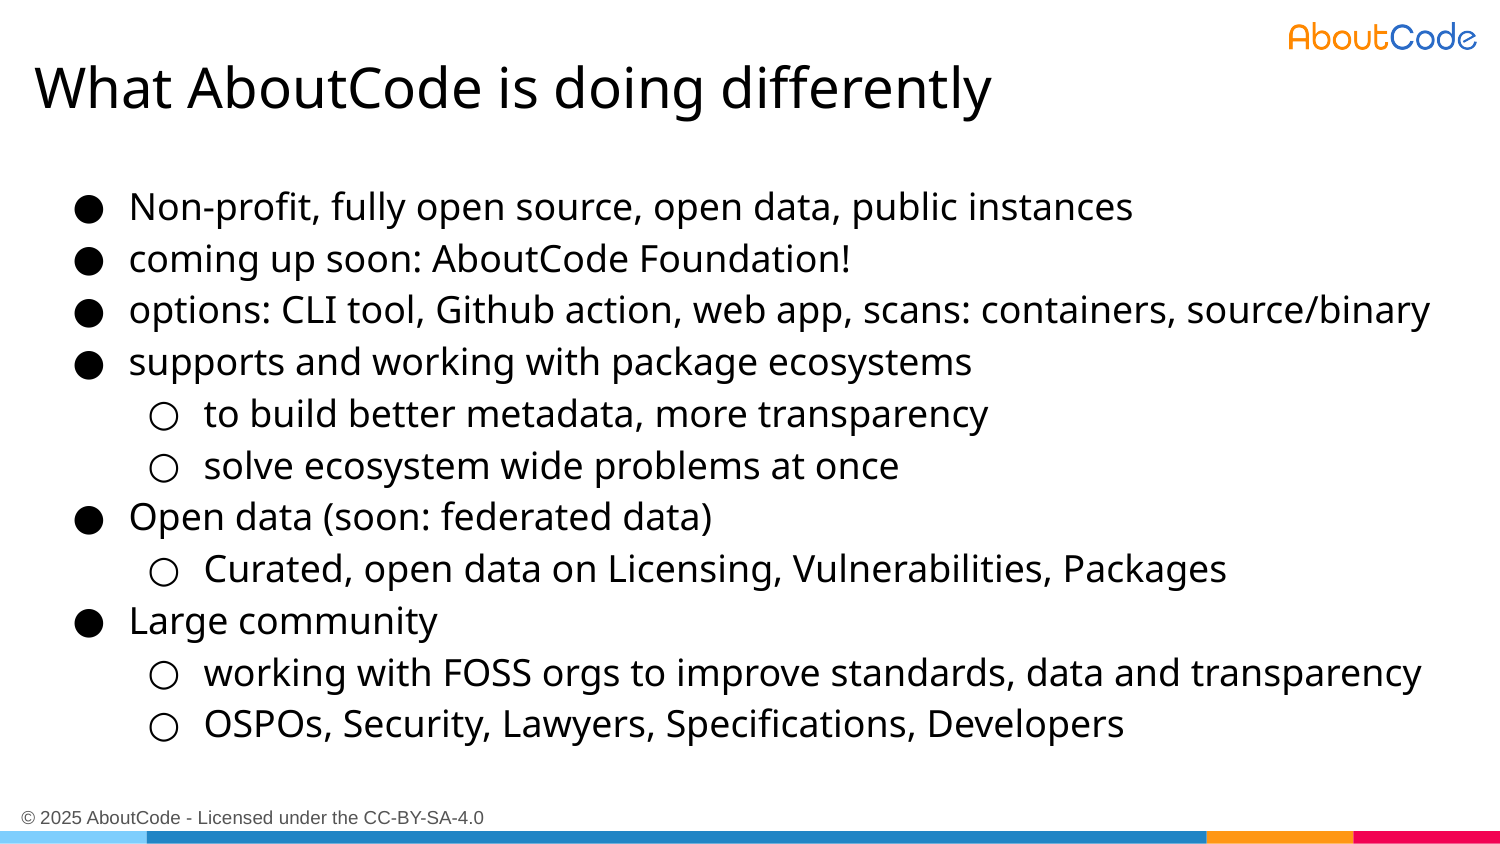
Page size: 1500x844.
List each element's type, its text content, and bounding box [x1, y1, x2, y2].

picture [1289, 22, 1477, 50]
list Non-profit, fully open source, open data, public instances coming up soon: AboutCode Foundation! options: CLI tool, Github action, web app, scans: containers, source/binary supports and working with package ecosystems to build better metadata, more transparency solve ecosystem wide problems at once Open data (soon: federated data) Curated, open data on Licensing, Vulnerabilities, Packages Large community working with FOSS orgs to improve standards, data and transparency OSPOs, Security, Lawyers, Specifications, Developers [42, 165, 1496, 762]
title What AboutCode is doing differently [23, 47, 1355, 132]
